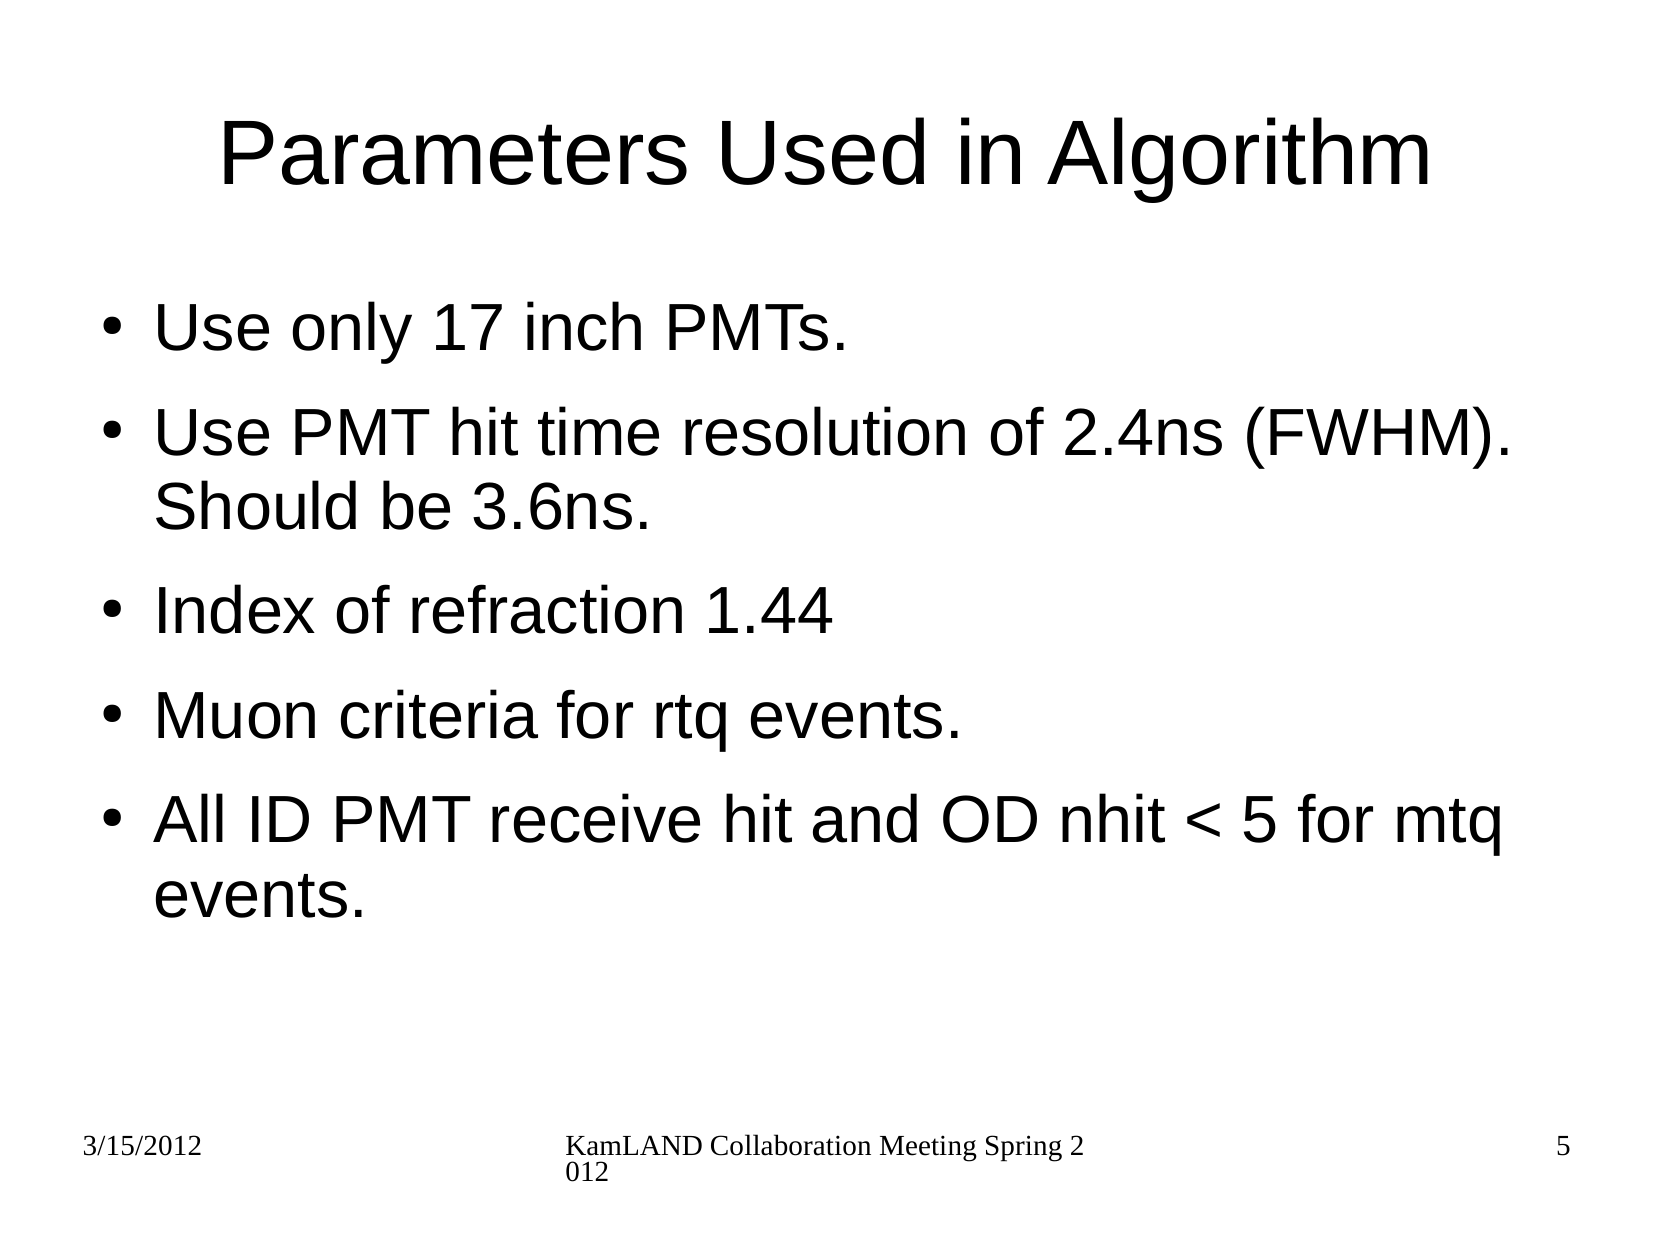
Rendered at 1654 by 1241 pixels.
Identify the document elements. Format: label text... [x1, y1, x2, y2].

title Parameters Used in Algorithm [82, 49, 1571, 257]
list Use only 17 inch PMTs. Use PMT hit time resolution of 2.4ns (FWHM). Should be 3.6ns. Index of refraction 1.44 Muon criteria for rtq events. All ID PMT receive hit and OD nhit < 5 for mtq events. [82, 290, 1571, 1109]
